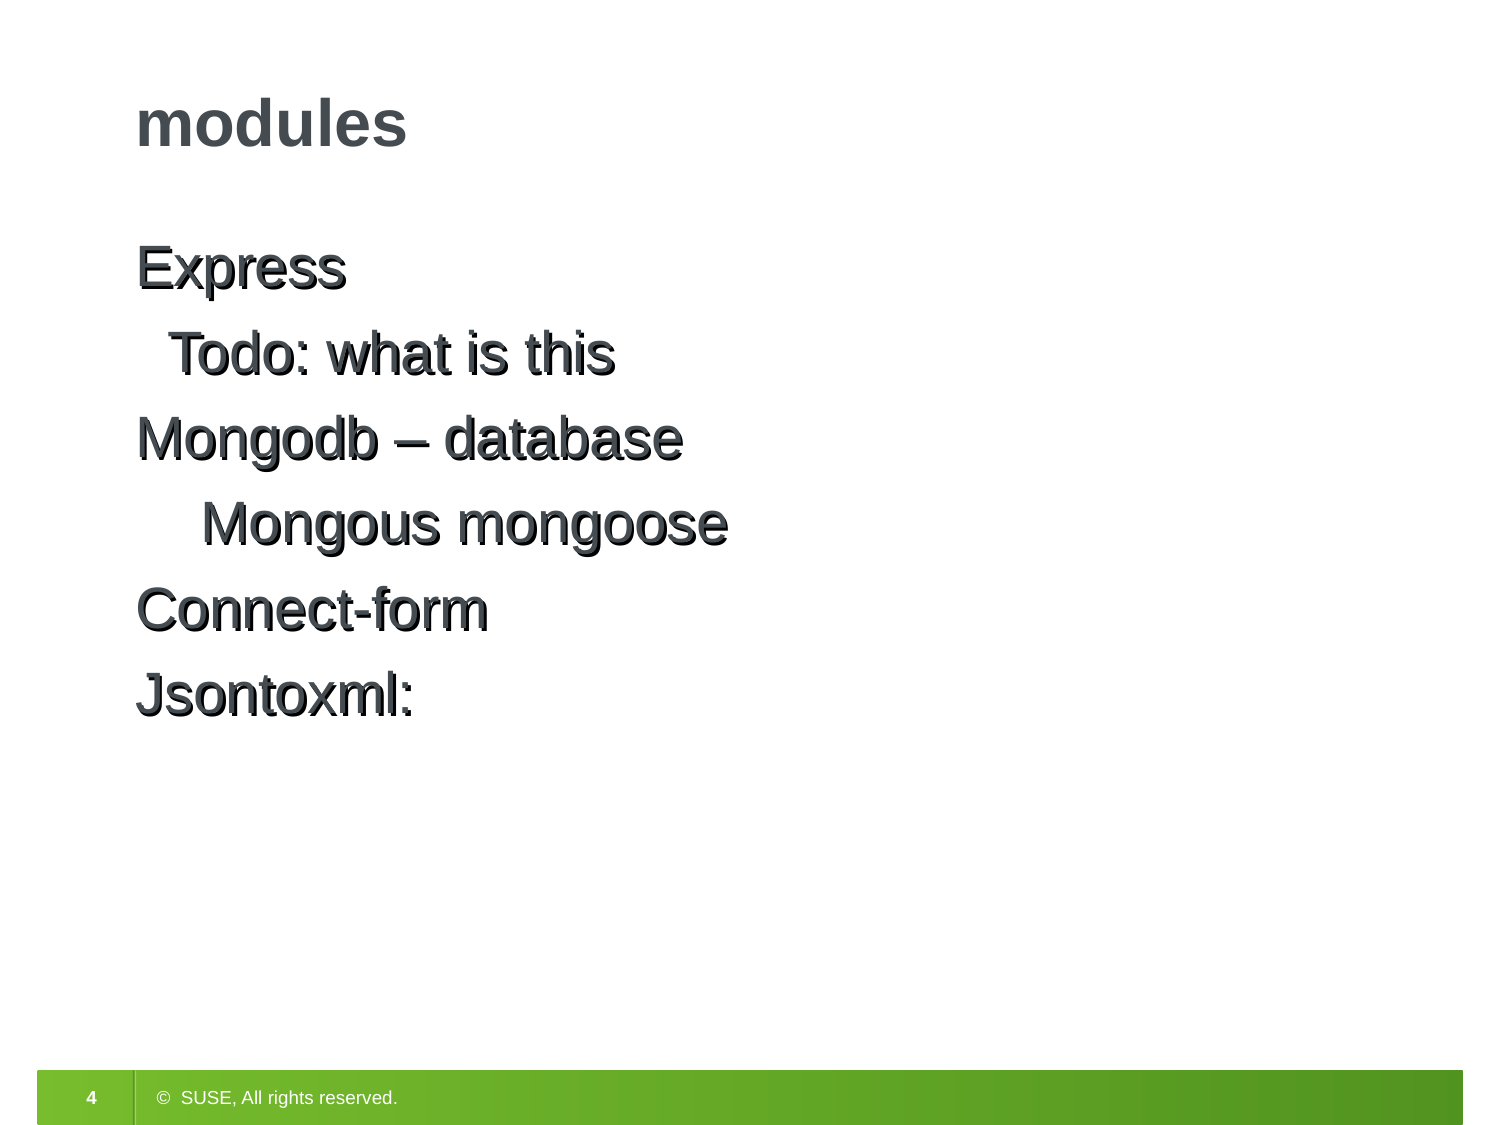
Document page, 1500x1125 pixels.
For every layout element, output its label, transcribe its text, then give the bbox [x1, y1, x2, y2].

list Express Todo: what is this Mongodb – database Mongous mongoose Connect-form Jsontoxml: [135, 238, 1372, 982]
title modules [135, 41, 1372, 204]
